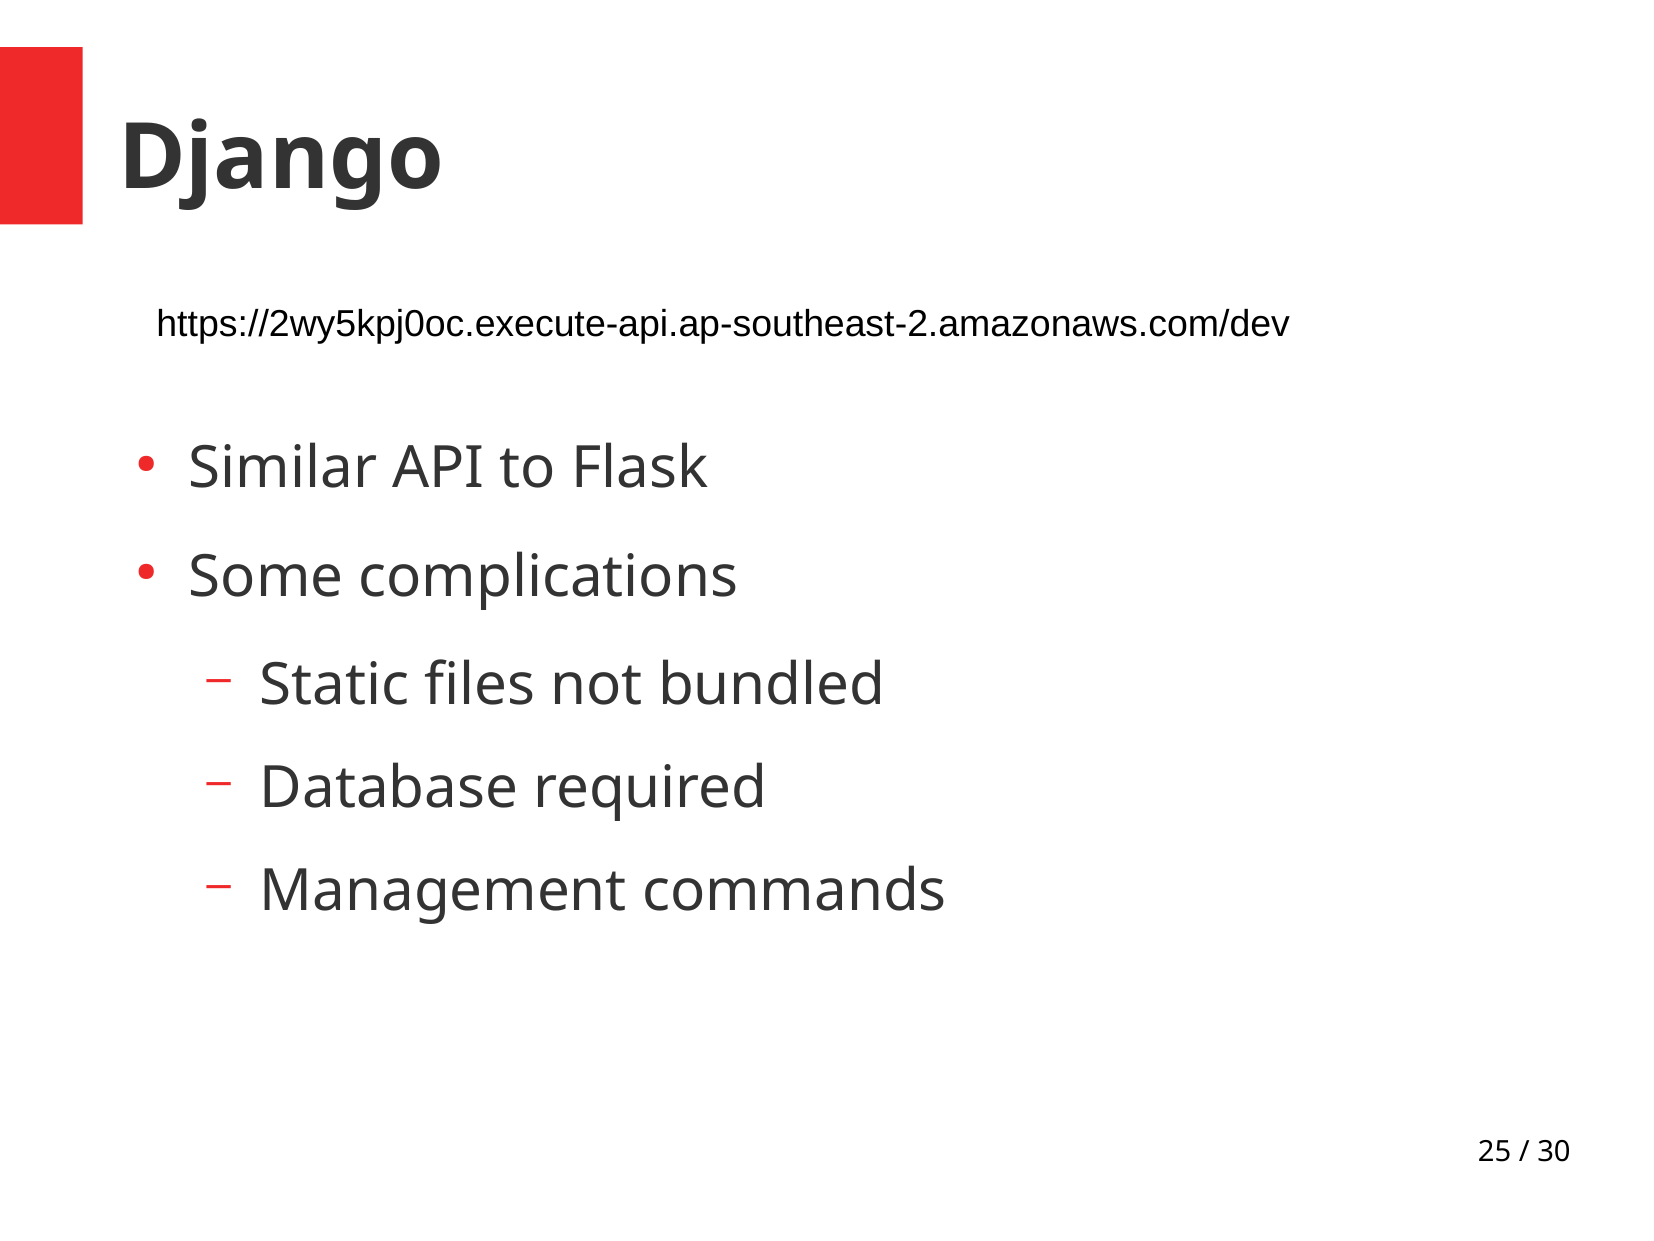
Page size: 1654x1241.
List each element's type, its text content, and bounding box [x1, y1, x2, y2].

text_box https://2wy5kpj0oc.execute-api.ap-southeast-2.amazonaws.com/dev [141, 295, 1418, 358]
title Django [118, 49, 1571, 257]
list Similar API to Flask Some complications Static files not bundled Database required Management commands [118, 425, 1536, 1086]
